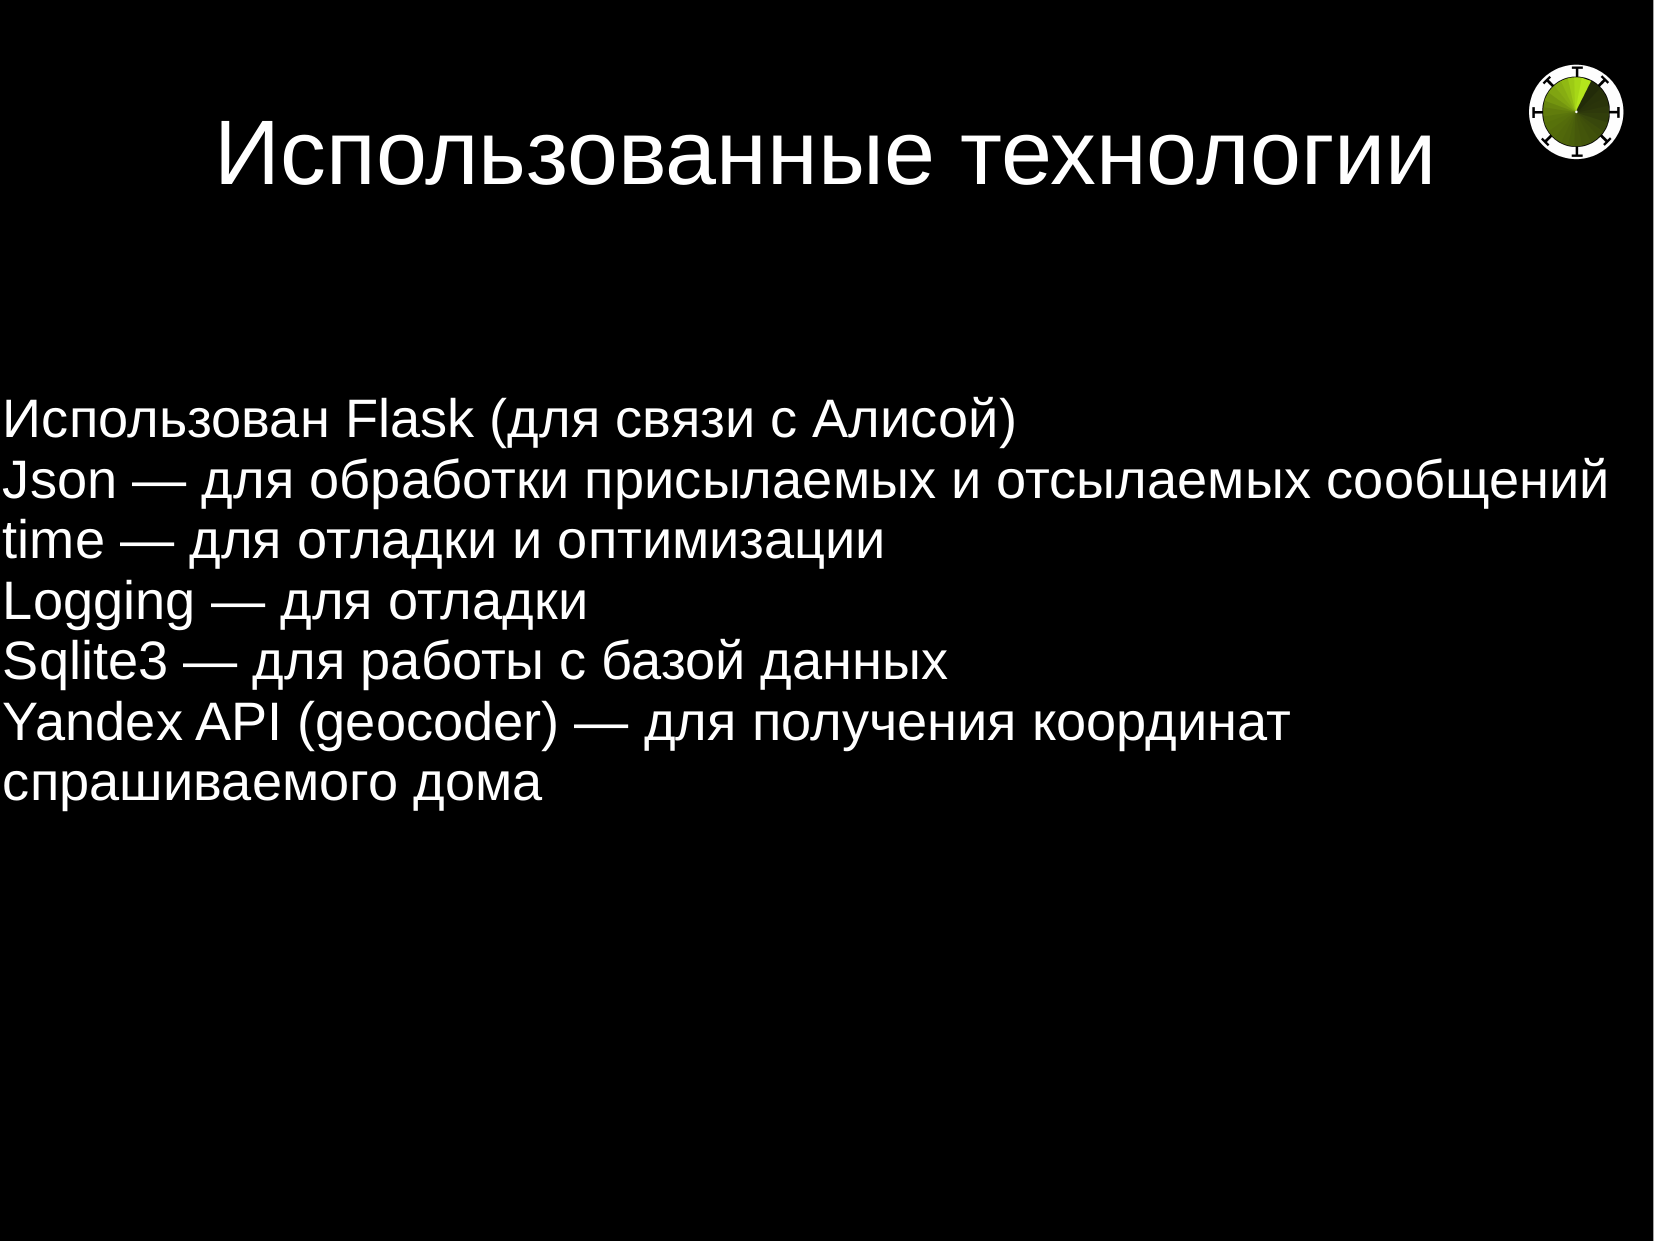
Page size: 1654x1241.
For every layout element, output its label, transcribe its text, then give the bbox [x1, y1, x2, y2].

text_box Использован Flask (для связи с Алисой) Json — для обработки присылаемых и отсылаемых сообщений time — для отладки и оптимизации Logging — для отладки Sqlite3 — для работы с базой данных Yandex API (geocoder) — для получения координат спрашиваемого дома [0, 0, 1654, 1241]
title Использованные технологии [82, 49, 1571, 257]
picture [1522, 58, 1630, 166]
